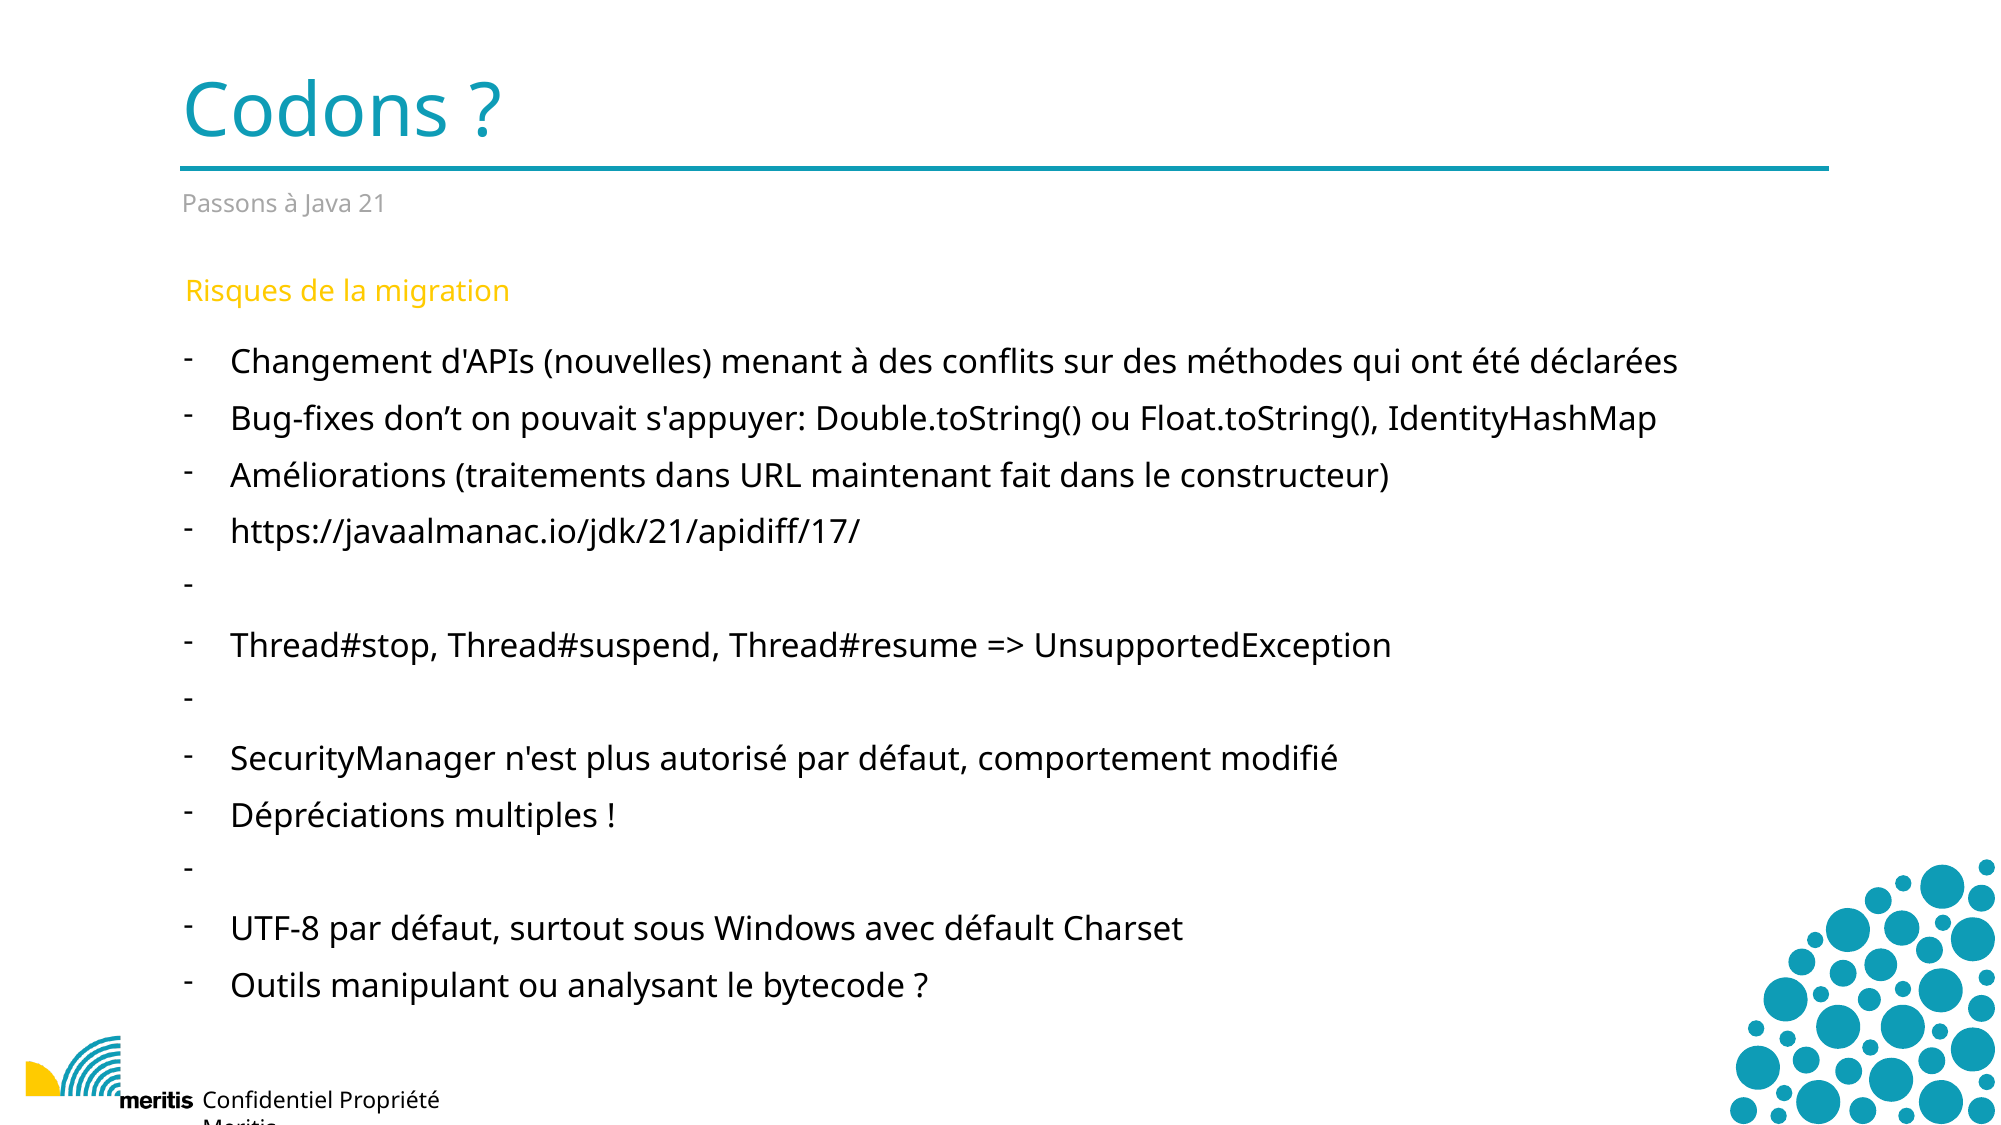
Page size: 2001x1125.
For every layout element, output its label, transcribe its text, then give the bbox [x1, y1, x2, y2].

list Changement d'APIs (nouvelles) menant à des conflits sur des méthodes qui ont été déclarées Bug-fixes don’t on pouvait s'appuyer: Double.toString() ou Float.toString(), IdentityHashMap Améliorations (traitements dans URL maintenant fait dans le constructeur) https://javaalmanac.io/jdk/21/apidiff/17/ Thread#stop, Thread#suspend, Thread#resume => UnsupportedException SecurityManager n'est plus autorisé par défaut, comportement modifié Dépréciations multiples ! UTF-8 par défaut, surtout sous Windows avec défault Charset Outils manipulant ou analysant le bytecode ? [168, 337, 1734, 1091]
list Passons à Java 21 [166, 183, 1830, 237]
list Risques de la migration [169, 268, 967, 316]
list Codons ? [167, 64, 1830, 180]
